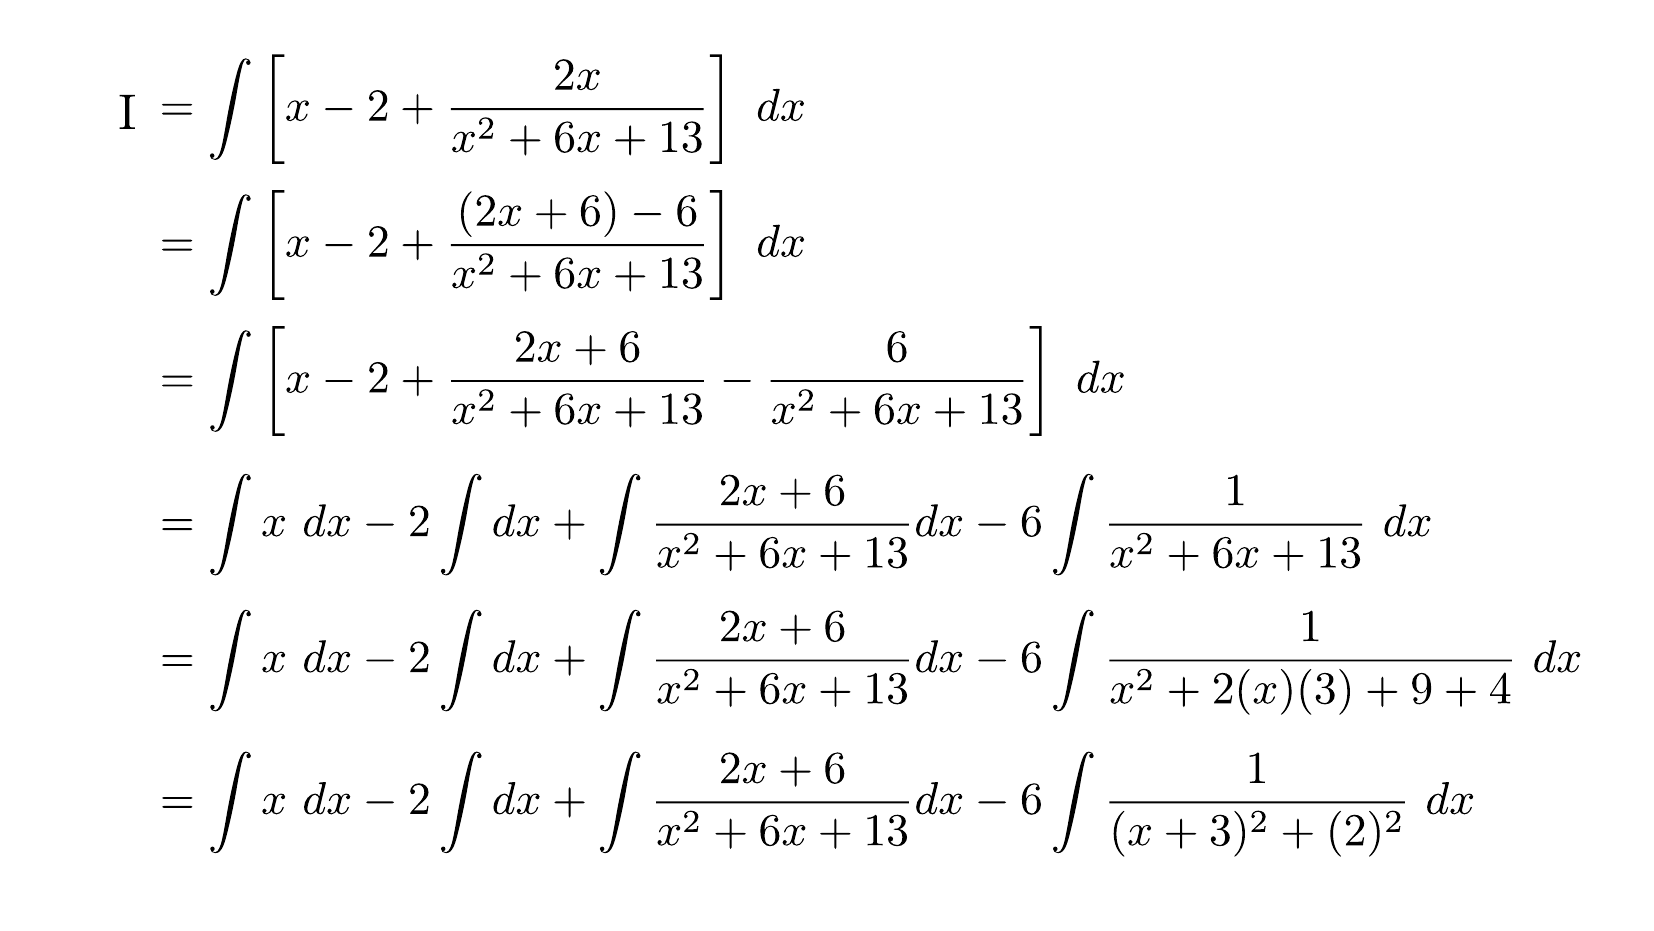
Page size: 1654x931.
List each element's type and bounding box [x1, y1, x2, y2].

text_box [161, 751, 1474, 857]
text_box [161, 609, 1581, 715]
text_box [161, 54, 804, 164]
text_box [119, 94, 135, 129]
title [47, 36, 1607, 898]
text_box [161, 190, 805, 300]
text_box [161, 473, 1431, 576]
text_box [161, 326, 1124, 436]
